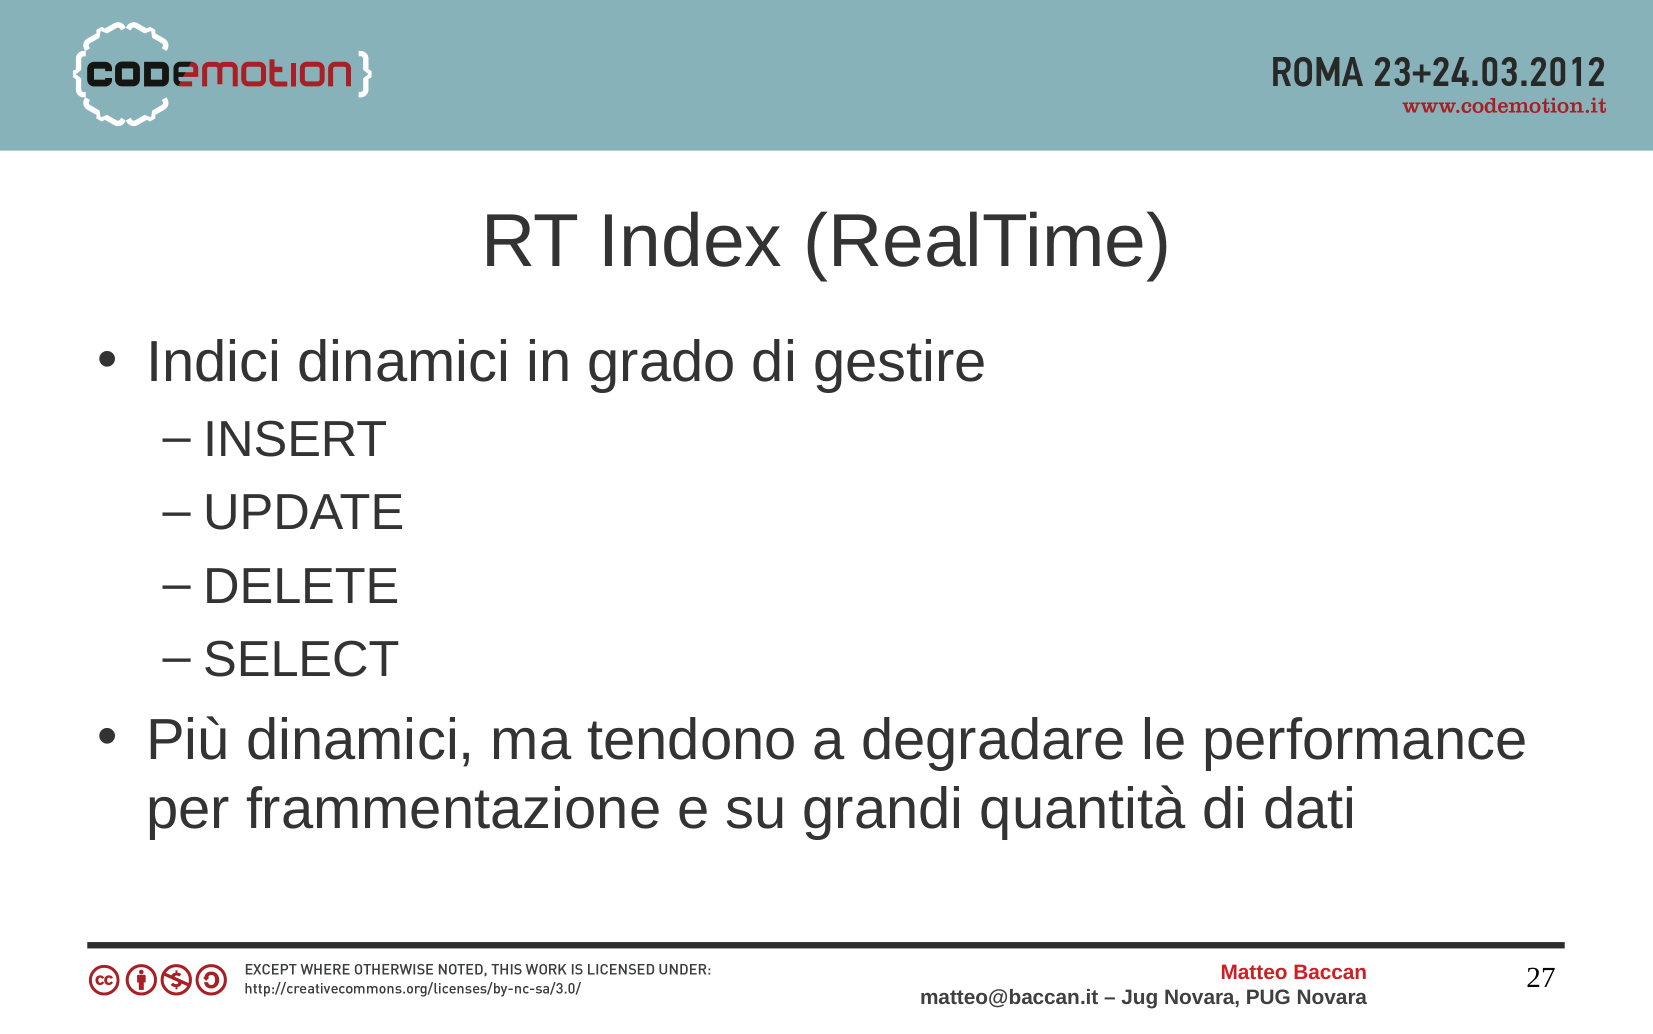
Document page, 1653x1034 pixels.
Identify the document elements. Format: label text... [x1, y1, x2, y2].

picture [0, 0, 1653, 1034]
title RT Index (RealTime) [82, 173, 1571, 299]
list Indici dinamici in grado di gestire INSERT UPDATE DELETE SELECT Più dinamici, ma tendono a degradare le performance per frammentazione e su grandi quantità di dati [82, 315, 1571, 902]
